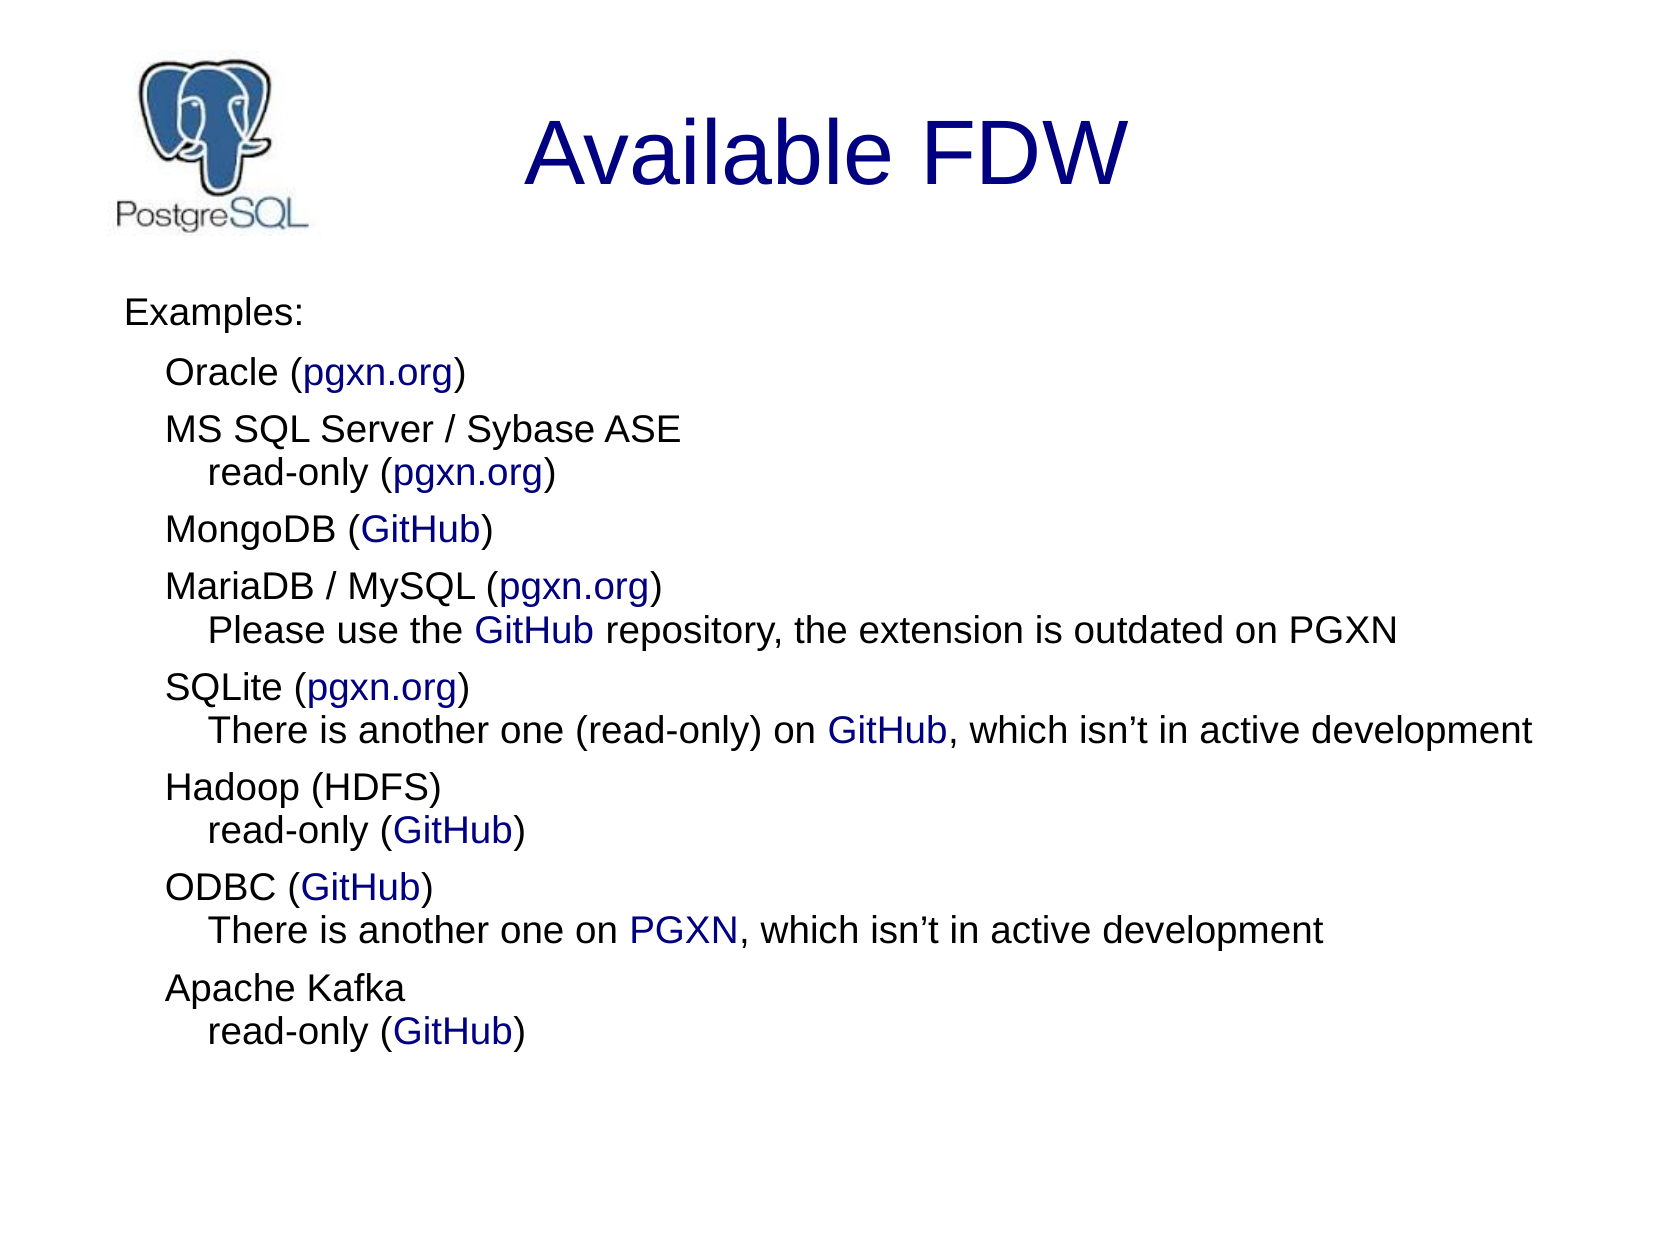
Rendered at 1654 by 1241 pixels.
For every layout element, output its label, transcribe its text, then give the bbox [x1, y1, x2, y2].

title Available FDW [82, 49, 1571, 257]
list Examples: Oracle (pgxn.org) MS SQL Server / Sybase ASE read-only (pgxn.org) MongoDB (GitHub) MariaDB / MySQL (pgxn.org) Please use the GitHub repository, the extension is outdated on PGXN SQLite (pgxn.org) There is another one (read-only) on GitHub, which isn’t in active development Hadoop (HDFS) read-only (GitHub) ODBC (GitHub) There is another one on PGXN, which isn’t in active development Apache Kafka read-only (GitHub) [82, 290, 1560, 1075]
picture [58, 50, 356, 237]
text_box [218, 323, 248, 394]
